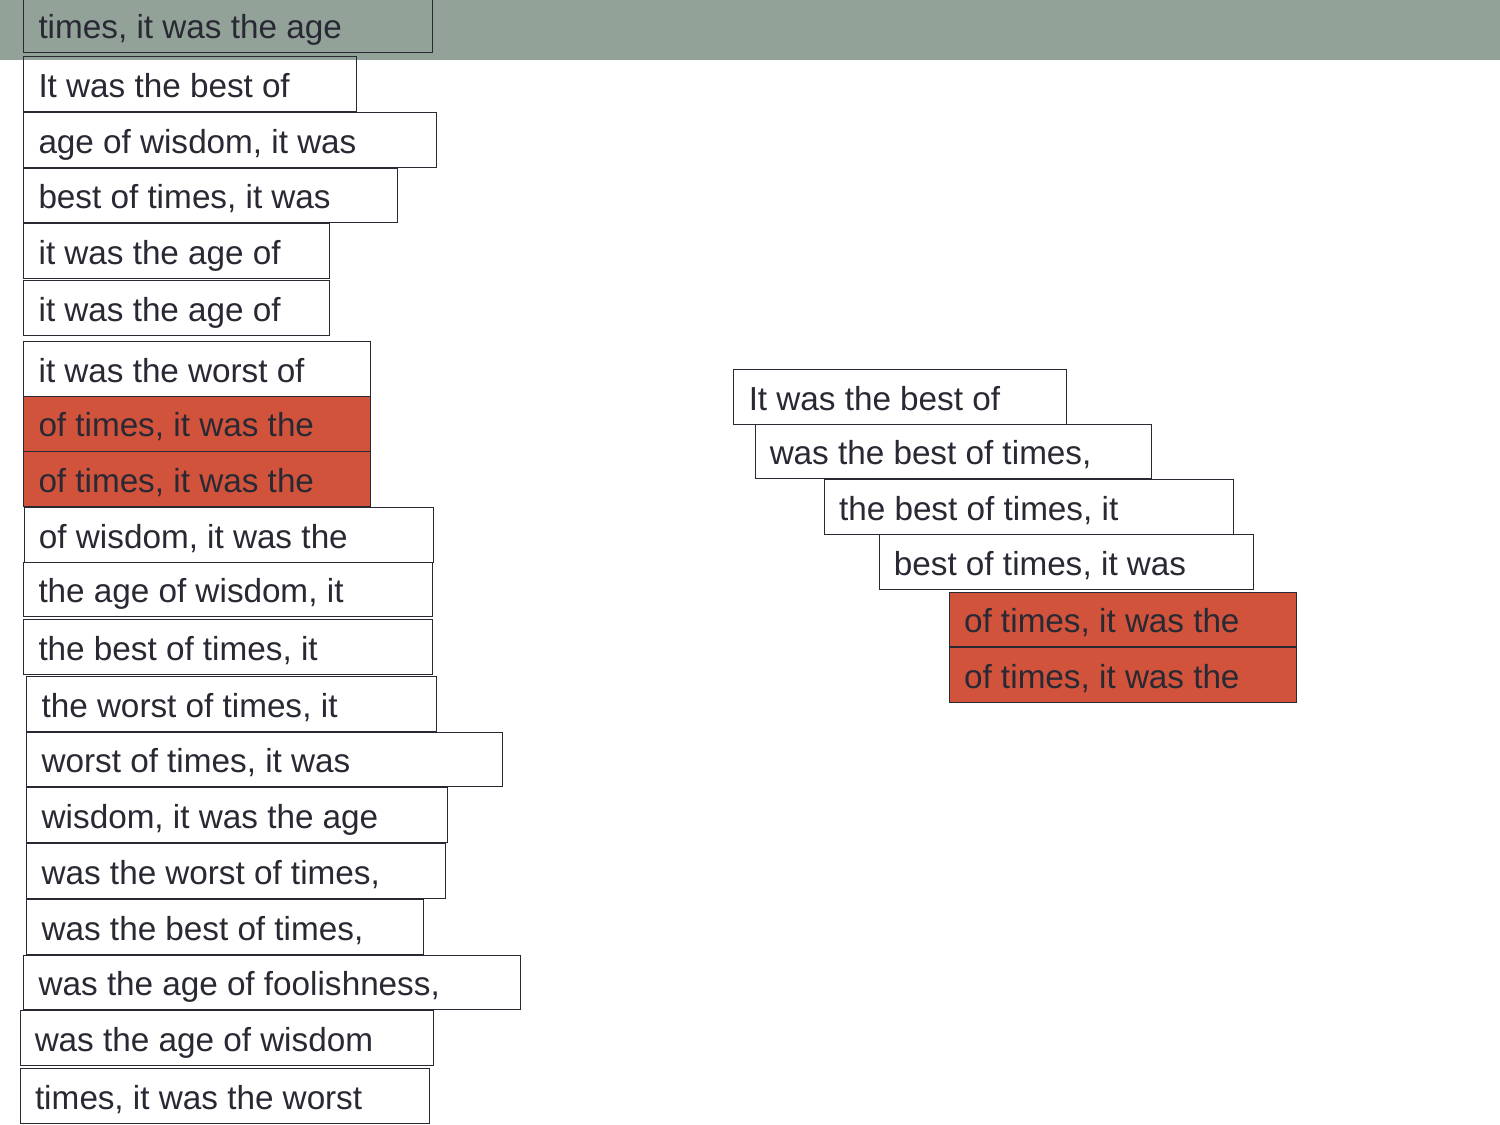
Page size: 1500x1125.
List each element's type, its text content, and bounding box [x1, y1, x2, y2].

text_box worst of times, it was [26, 732, 503, 787]
text_box was the age of wisdom [20, 1010, 434, 1066]
text_box it was the age of [23, 223, 330, 279]
text_box was the worst of times, [26, 843, 446, 899]
text_box times, it was the age [23, 0, 433, 53]
text_box of times, it was the [23, 396, 371, 451]
text_box the age of wisdom, it [23, 562, 433, 617]
text_box the best of times, it [23, 619, 433, 675]
text_box wisdom, it was the age [26, 787, 448, 843]
text_box it was the worst of [23, 341, 371, 396]
text_box was the age of foolishness, [23, 955, 521, 1010]
text_box of times, it was the [949, 647, 1297, 703]
text_box It was the best of [23, 56, 357, 112]
text_box the worst of times, it [26, 676, 437, 732]
text_box it was the age of [23, 280, 330, 336]
text_box the best of times, it [824, 479, 1234, 535]
text_box times, it was the worst [20, 1068, 430, 1124]
text_box was the best of times, [26, 899, 424, 955]
text_box It was the best of [733, 369, 1067, 425]
text_box of wisdom, it was the [24, 507, 434, 563]
text_box of times, it was the [949, 592, 1297, 647]
text_box was the best of times, [755, 424, 1152, 479]
text_box of times, it was the [23, 451, 371, 507]
text_box best of times, it was [879, 534, 1254, 590]
text_box best of times, it was [23, 168, 398, 223]
text_box age of wisdom, it was [23, 112, 437, 168]
